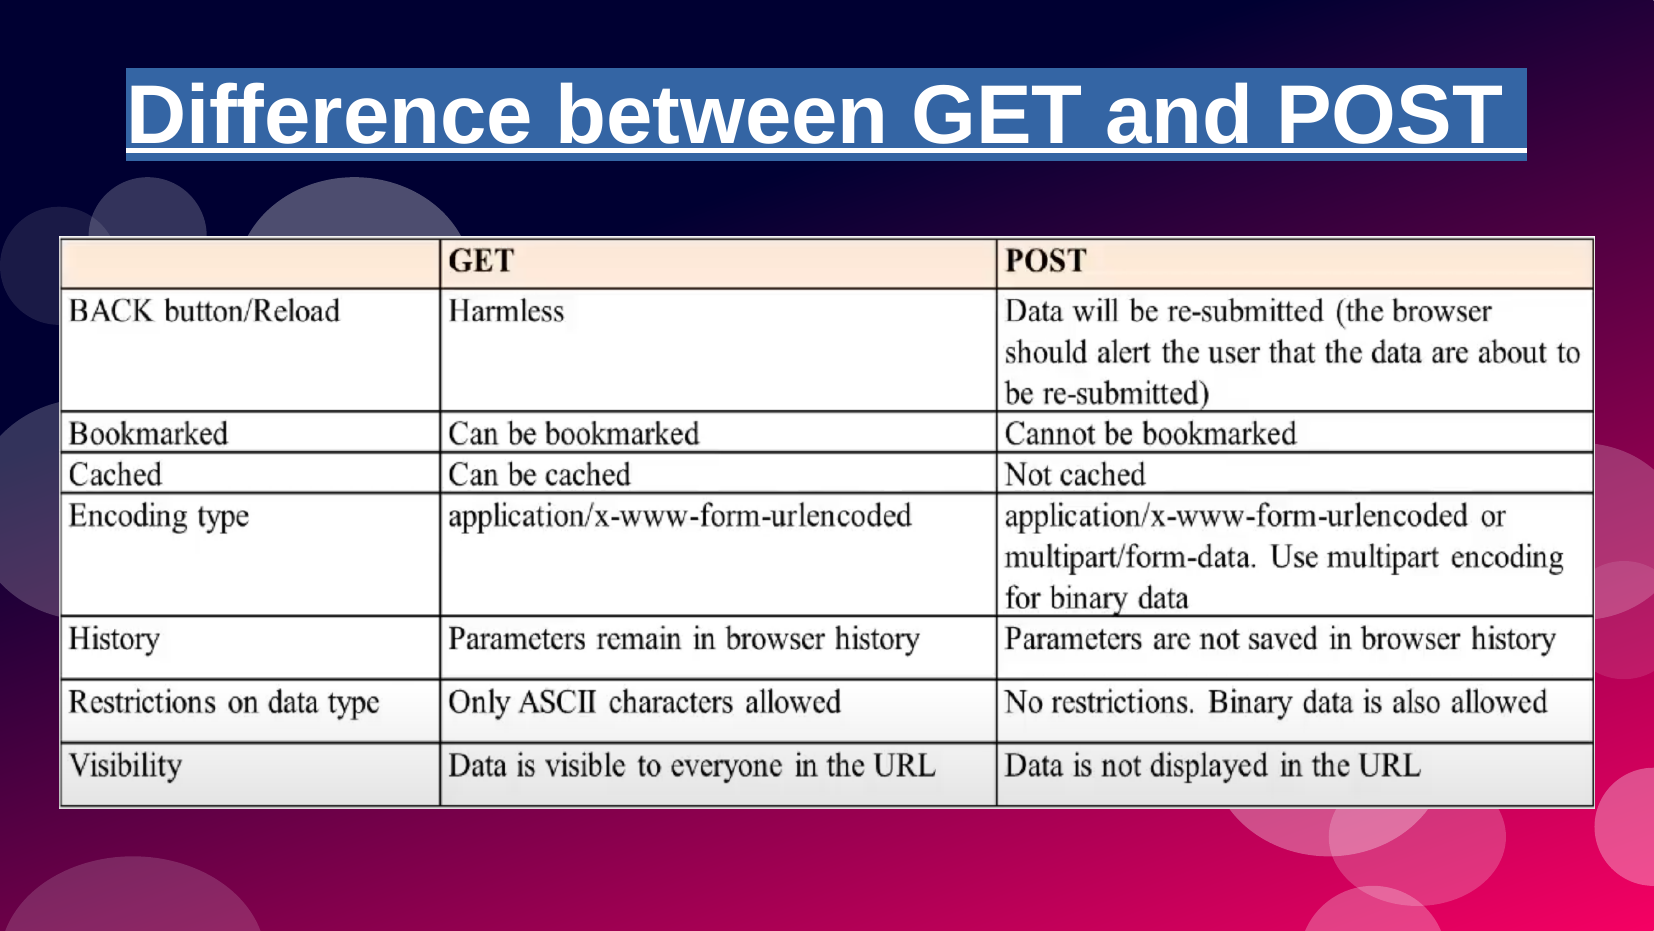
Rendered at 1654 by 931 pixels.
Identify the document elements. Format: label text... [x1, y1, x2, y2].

picture [59, 236, 1595, 809]
list <form action =”some.php” method= “POST”> [118, 224, 1563, 236]
title Difference between GET and POST [82, 37, 1571, 193]
